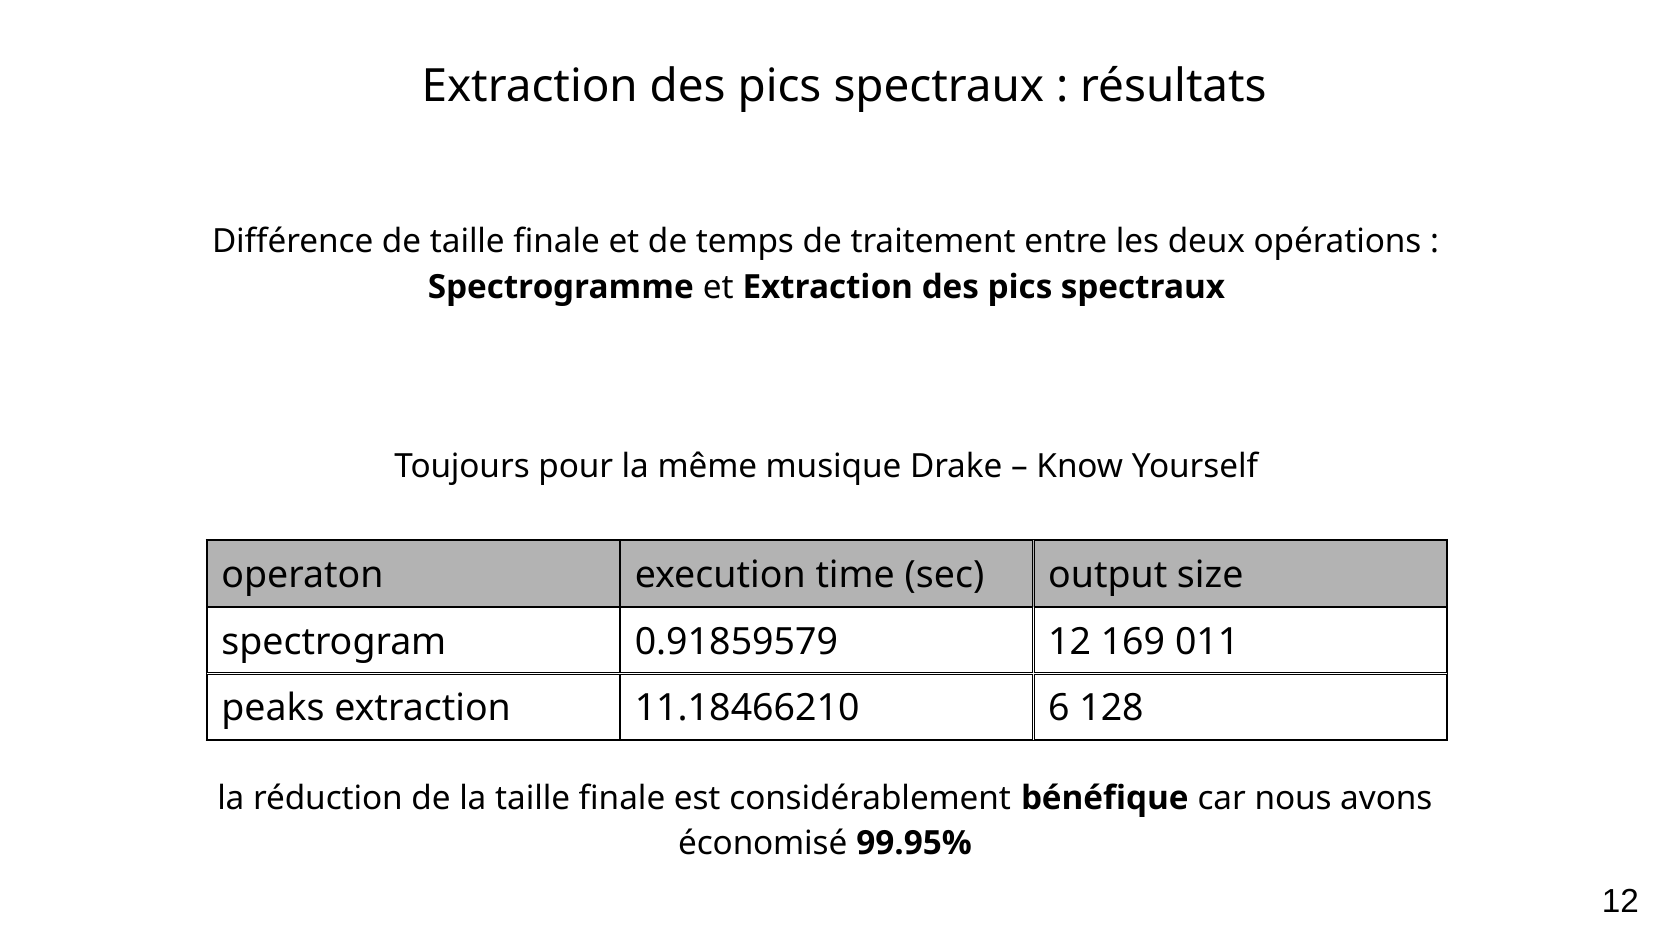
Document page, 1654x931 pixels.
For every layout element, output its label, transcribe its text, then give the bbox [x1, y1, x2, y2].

text_box <number> [1024, 874, 1654, 931]
text_box Toujours pour la même musique Drake – Know Yourself [136, 434, 1517, 495]
table_cell 6 128 [1035, 675, 1446, 739]
table_cell peaks extraction [208, 675, 619, 739]
table_header output size [1035, 541, 1446, 606]
text_box Différence de taille finale et de temps de traitement entre les deux opérations : Spectrogramme et Extraction des pics spectraux [136, 210, 1517, 316]
text_box la réduction de la taille finale est considérablement bénéfique car nous avons économisé 99.95% [135, 766, 1516, 872]
table_header execution time (sec) [621, 541, 1032, 606]
text_box Extraction des pics spectraux : résultats [242, 45, 1411, 136]
table_cell 0.91859579 [621, 608, 1032, 672]
table_cell spectrogram [208, 608, 619, 672]
table_cell 11.18466210 [621, 675, 1032, 739]
table_header operaton [208, 541, 619, 606]
table_cell 12 169 011 [1035, 608, 1446, 672]
